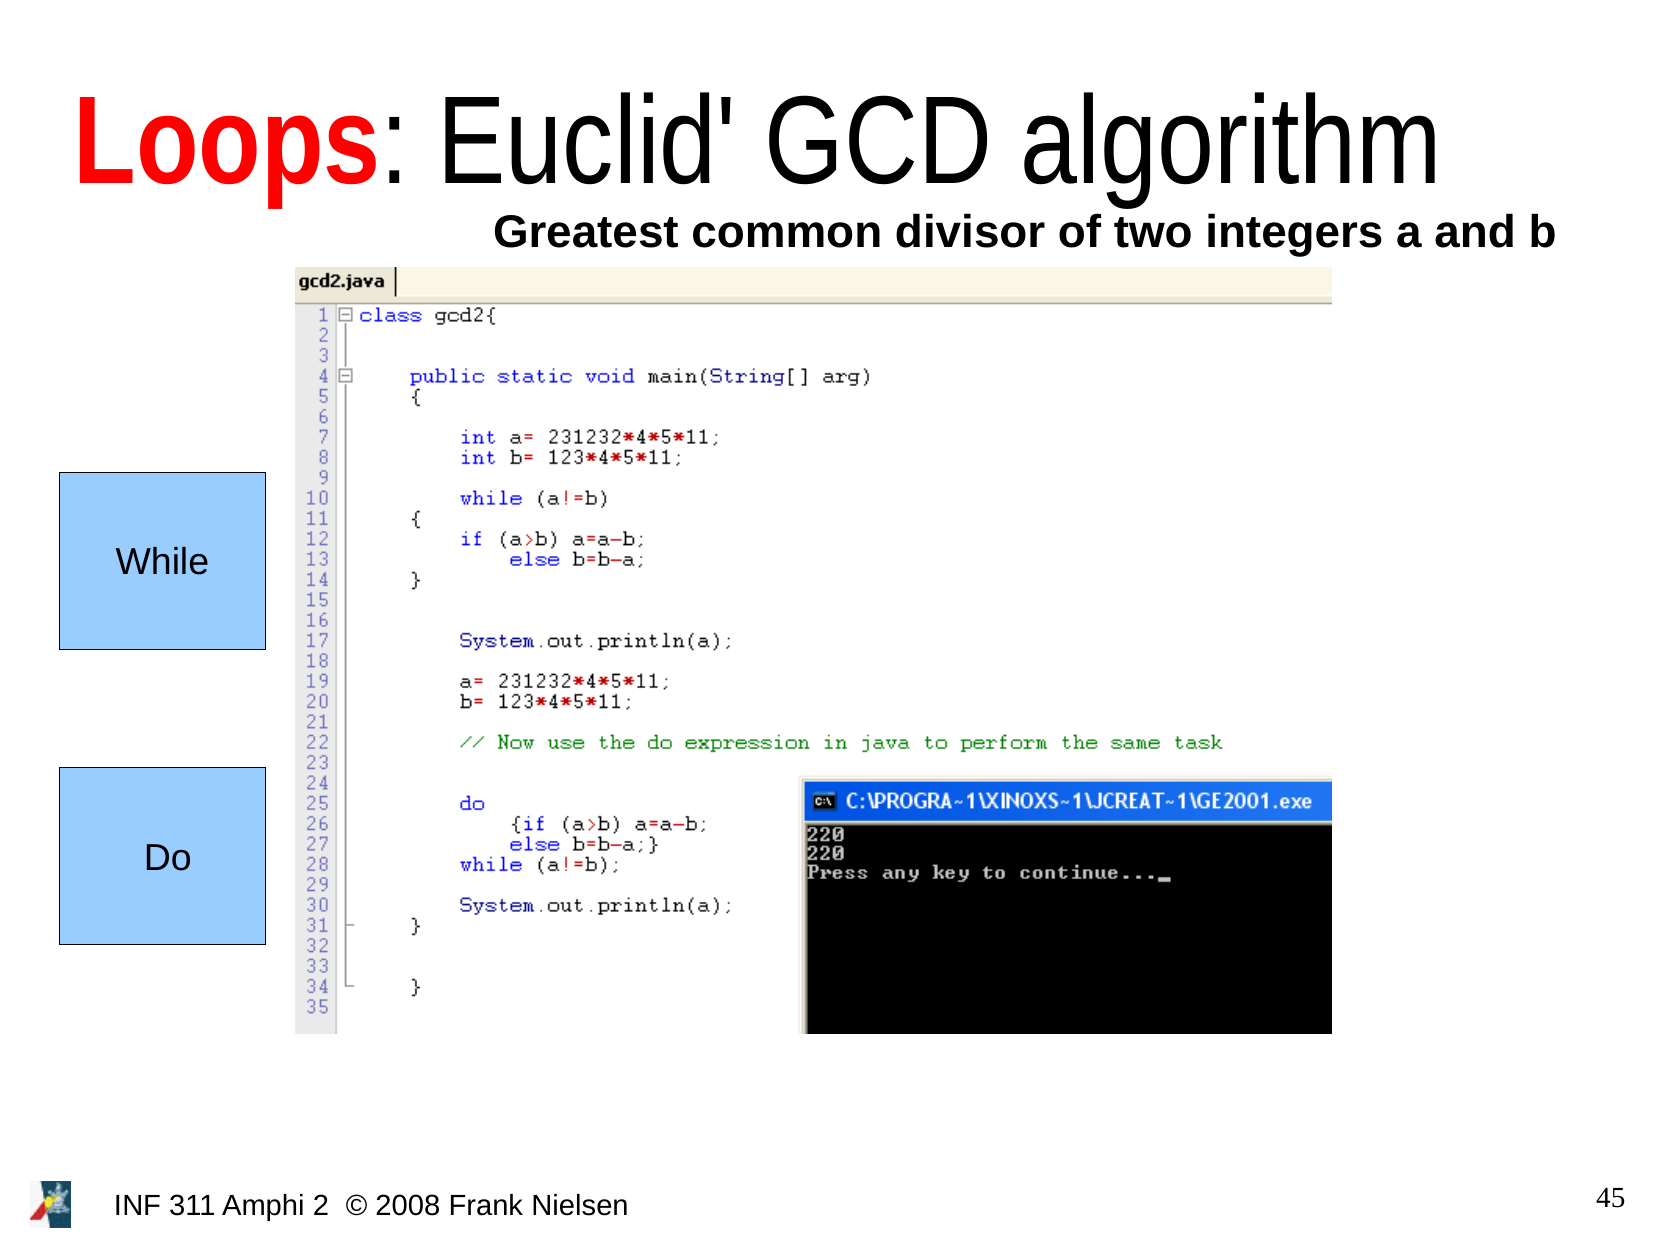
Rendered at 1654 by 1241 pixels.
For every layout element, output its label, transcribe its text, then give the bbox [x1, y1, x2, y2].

picture [295, 267, 1332, 1034]
text_box While [59, 472, 266, 650]
text_box Loops: Euclid' GCD algorithm [59, 59, 1625, 217]
picture [29, 1181, 71, 1228]
text_box Greatest common divisor of two integers a and b [478, 198, 1573, 266]
text_box Do [129, 828, 207, 886]
text_box [59, 767, 266, 945]
